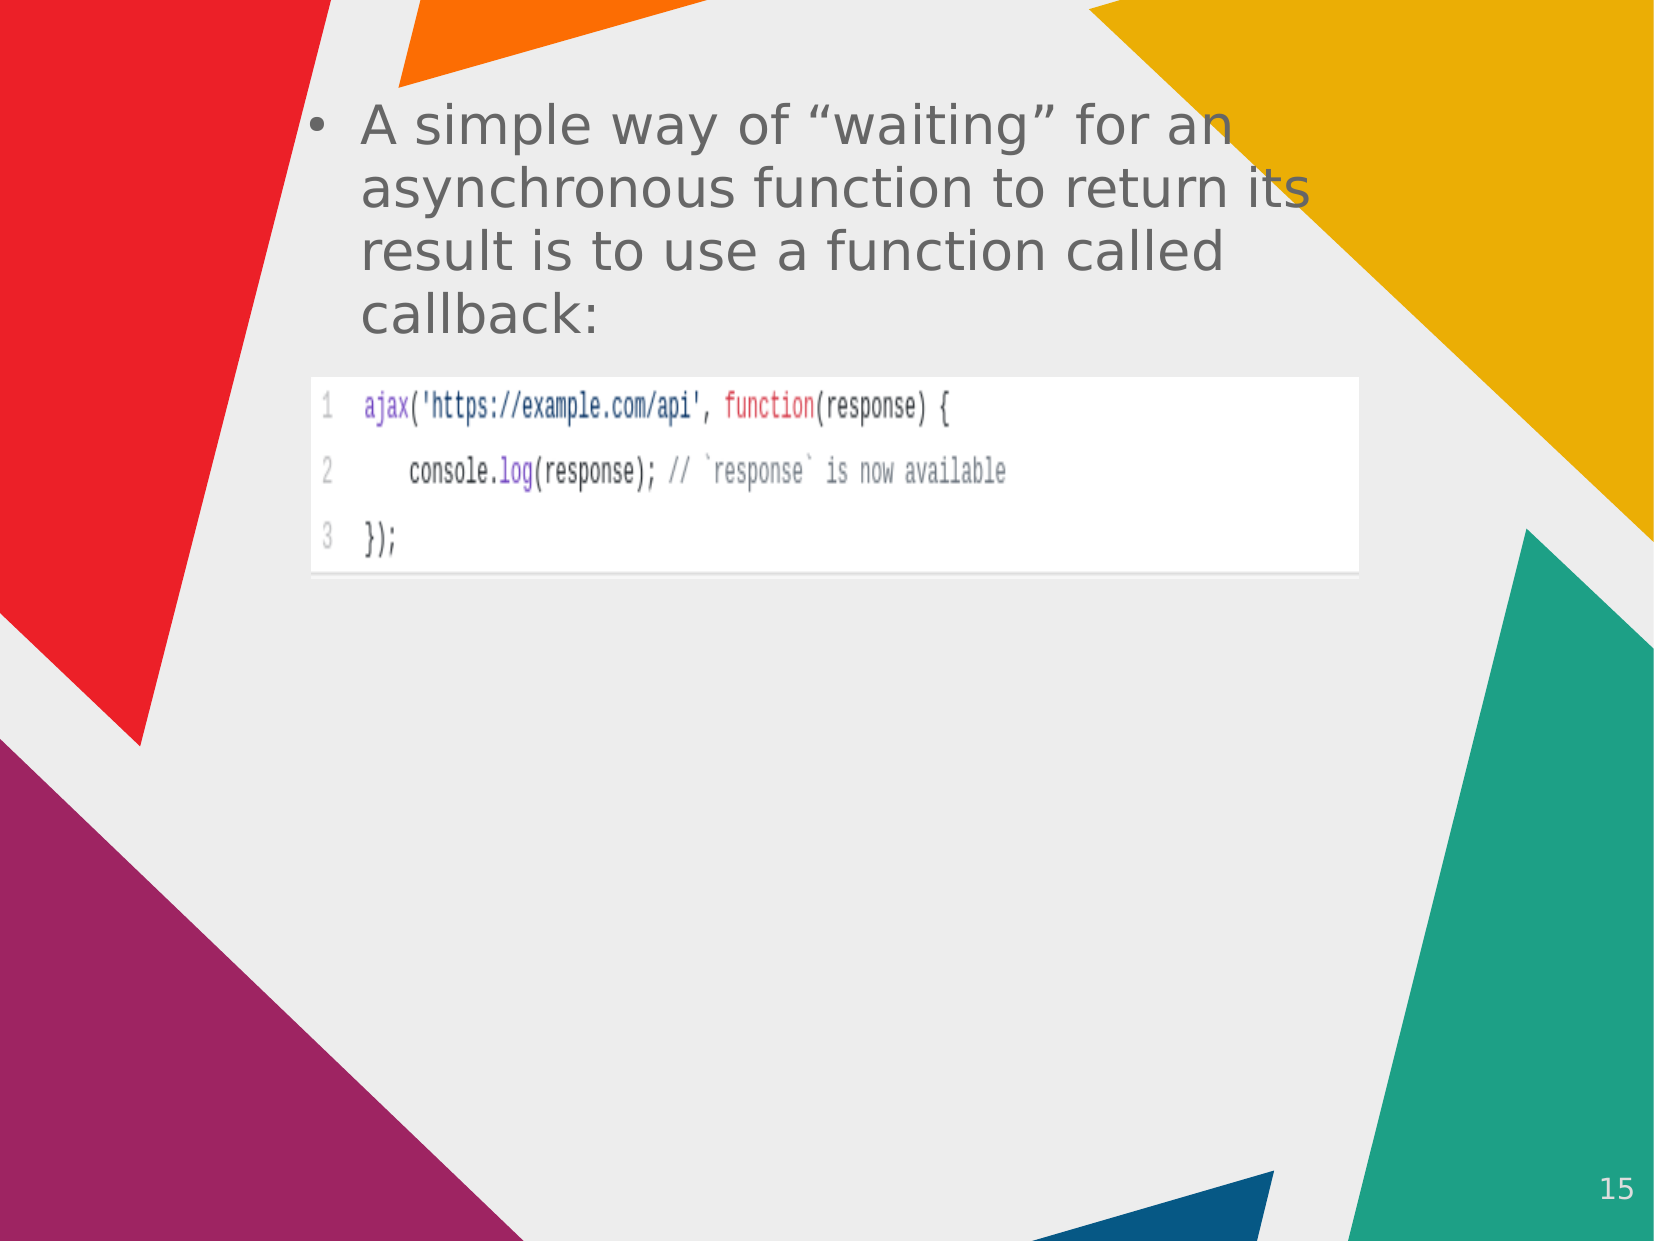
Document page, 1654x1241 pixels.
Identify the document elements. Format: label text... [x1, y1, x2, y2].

picture [311, 377, 1359, 579]
list A simple way of “waiting” for an asynchronous function to return its result is to use a function called callback: [289, 94, 1372, 1090]
